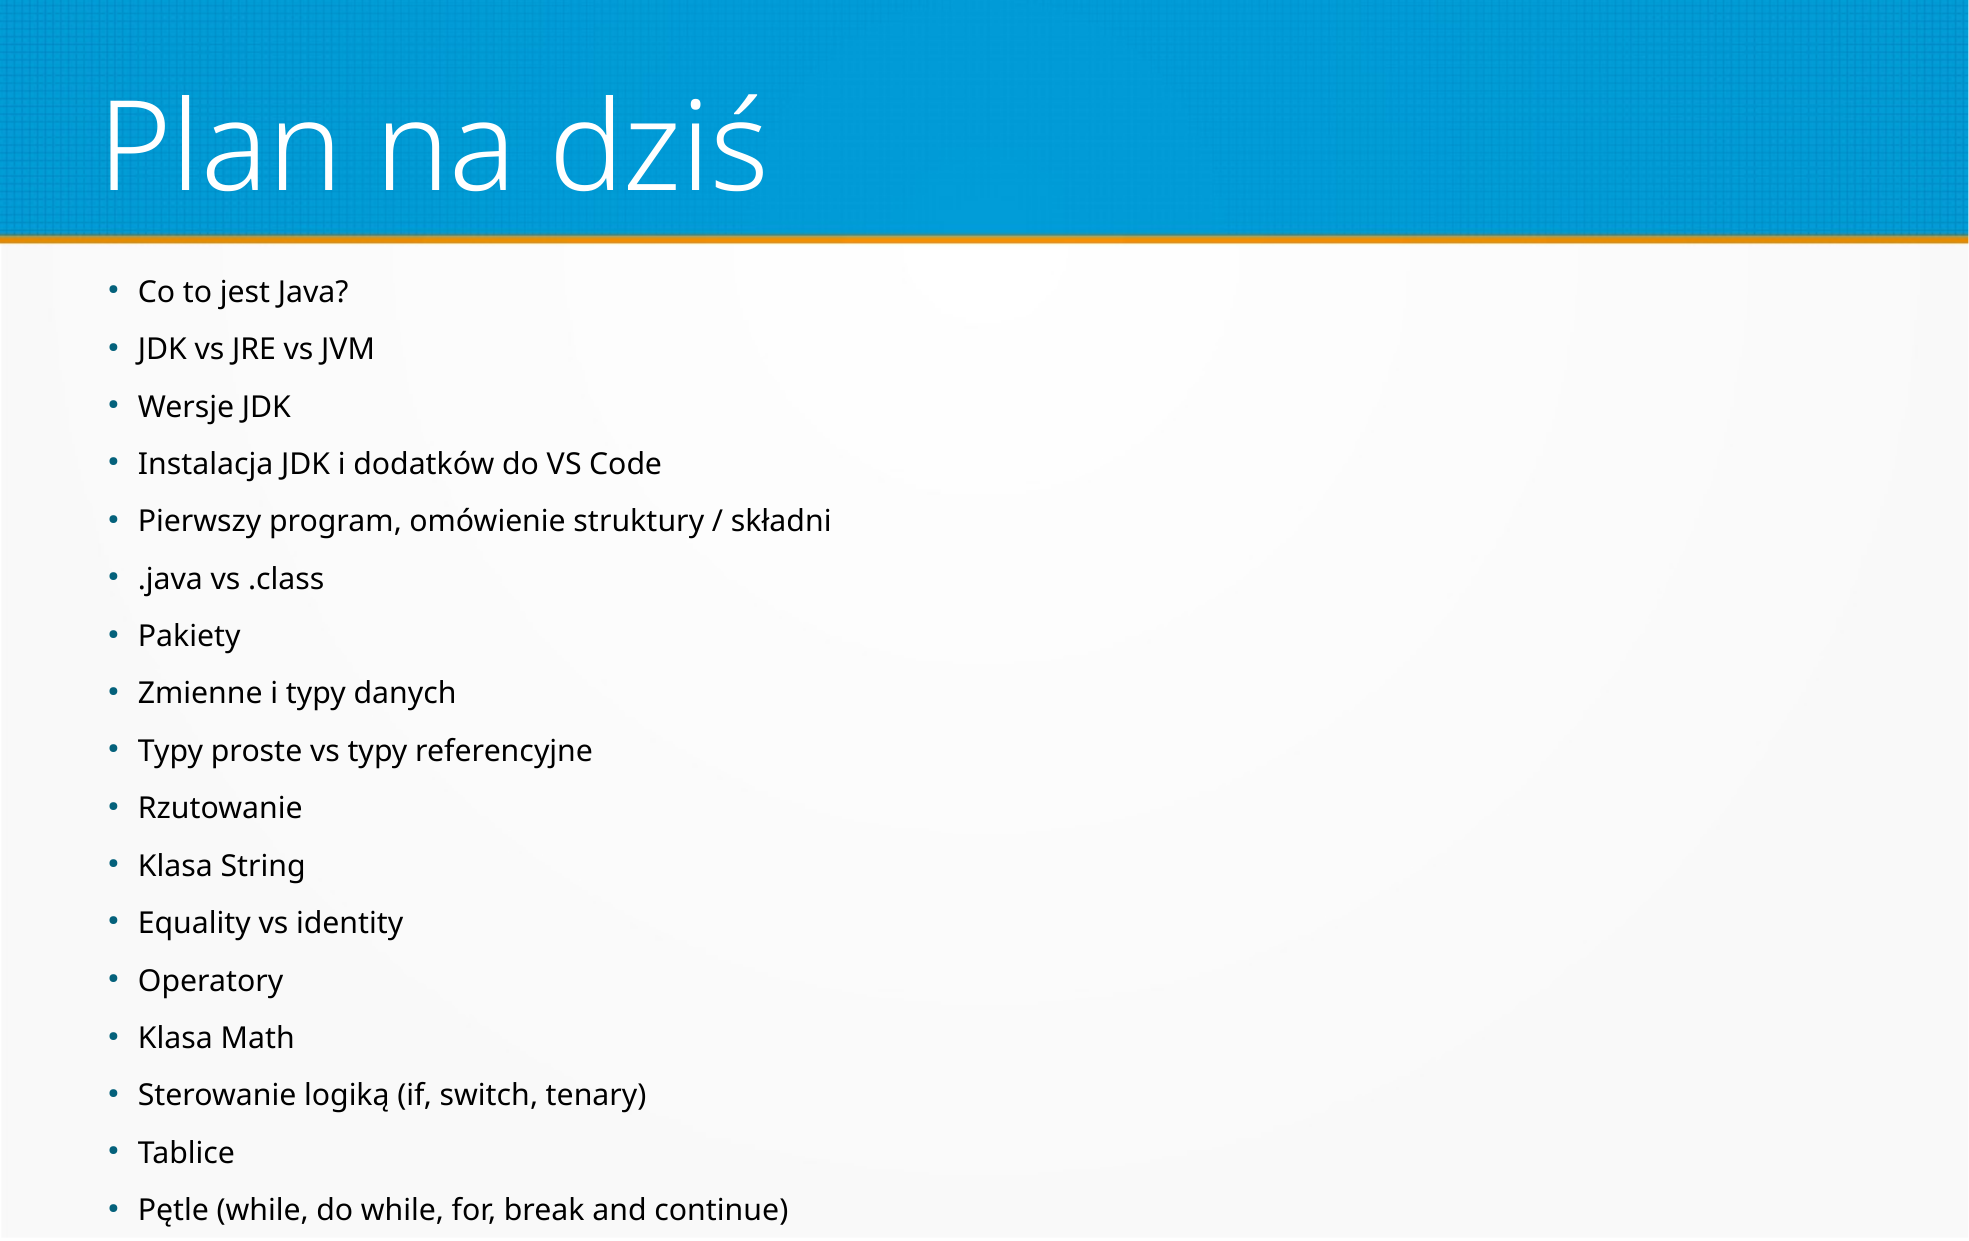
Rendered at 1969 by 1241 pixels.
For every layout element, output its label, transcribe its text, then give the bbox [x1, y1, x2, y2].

picture [0, 233, 1969, 1241]
title Plan na dziś [98, 19, 1870, 227]
list Co to jest Java? JDK vs JRE vs JVM Wersje JDK Instalacja JDK i dodatków do VS Code Pierwszy program, omówienie struktury / składni .java vs .class Pakiety Zmienne i typy danych Typy proste vs typy referencyjne Rzutowanie Klasa String Equality vs identity Operatory Klasa Math Sterowanie logiką (if, switch, tenary) Tablice Pętle (while, do while, for, break and continue) [98, 270, 1861, 1231]
